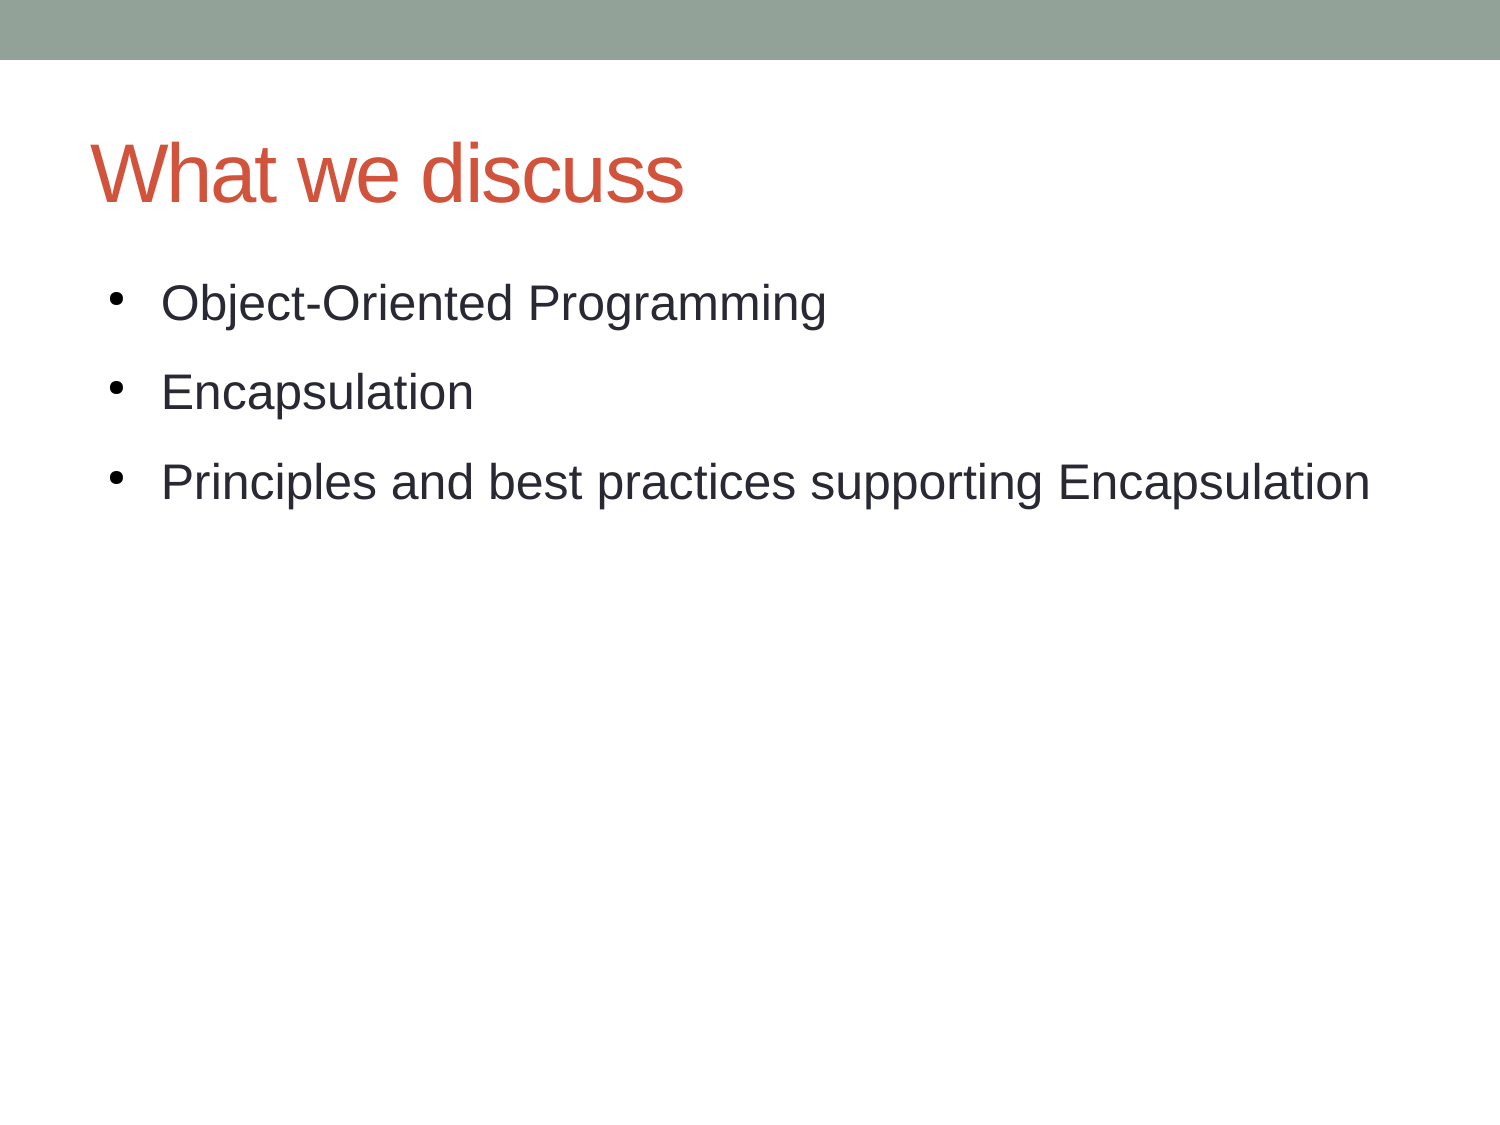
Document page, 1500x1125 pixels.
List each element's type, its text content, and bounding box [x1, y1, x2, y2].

title What we discuss [75, 87, 1425, 250]
list Object-Oriented Programming Encapsulation Principles and best practices supporting Encapsulation [75, 262, 1425, 1063]
